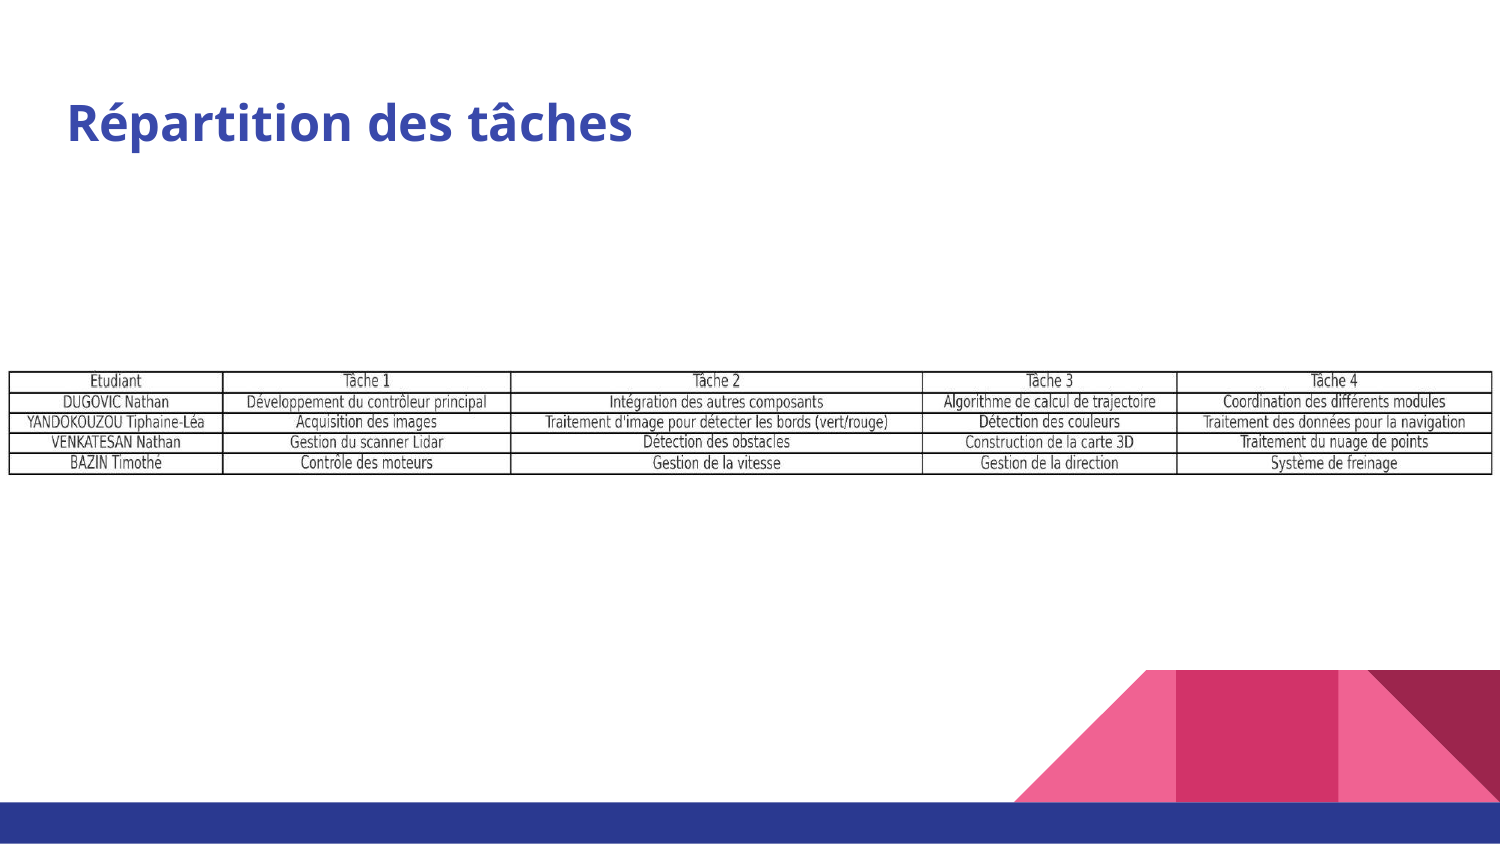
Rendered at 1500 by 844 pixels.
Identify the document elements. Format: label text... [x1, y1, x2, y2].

picture [0, 176, 1500, 670]
title Répartition des tâches [51, 67, 1449, 167]
